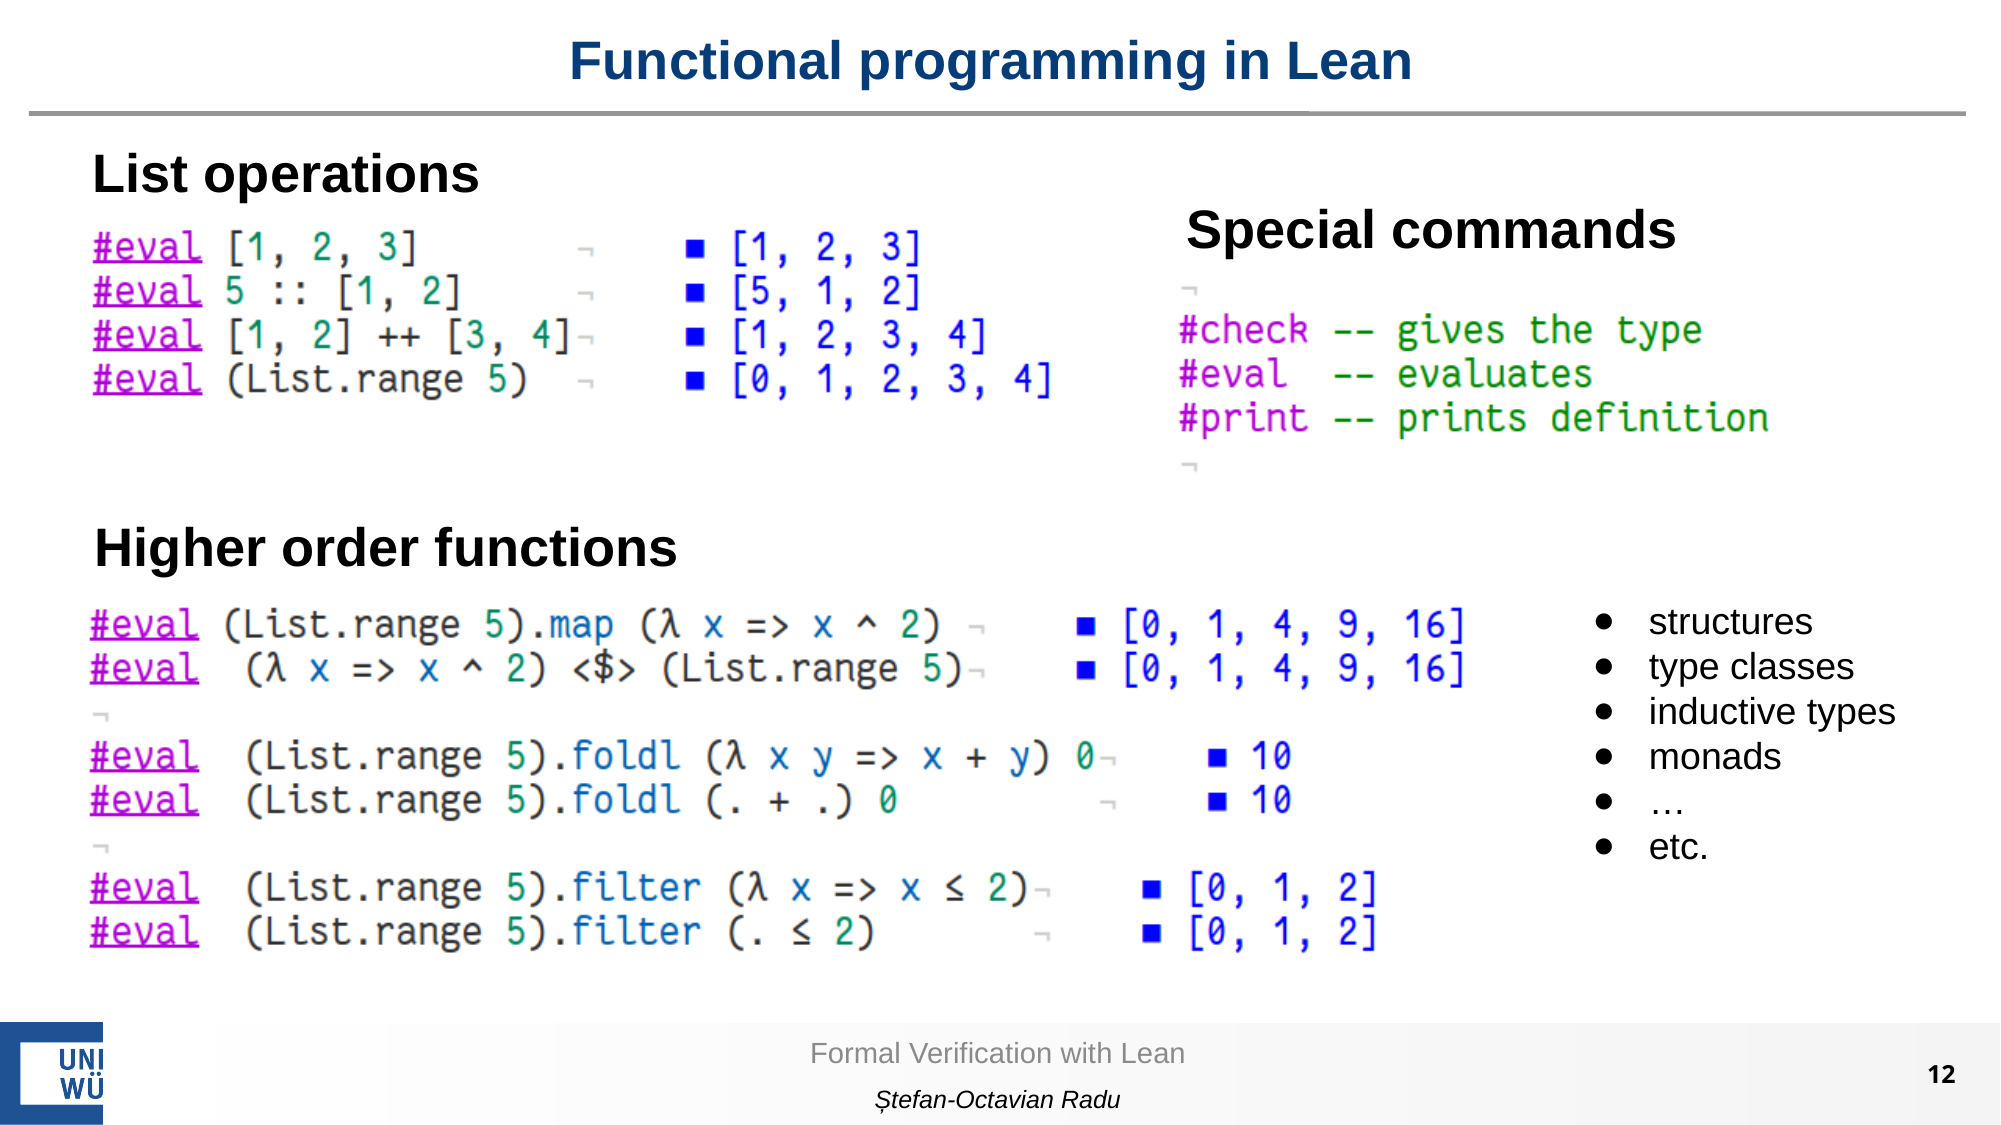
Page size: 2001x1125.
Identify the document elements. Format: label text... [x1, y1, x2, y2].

picture [87, 218, 1085, 416]
text_box Higher order functions [79, 496, 1059, 592]
text_box List operations [77, 123, 1040, 219]
picture [87, 605, 1468, 970]
text_box structures type classes inductive types monads … etc. [1558, 581, 1985, 891]
picture [0, 1022, 103, 1125]
title Functional programming in Lean [118, 4, 1867, 111]
text_box Special commands [1171, 179, 1742, 268]
picture [1171, 268, 1831, 493]
